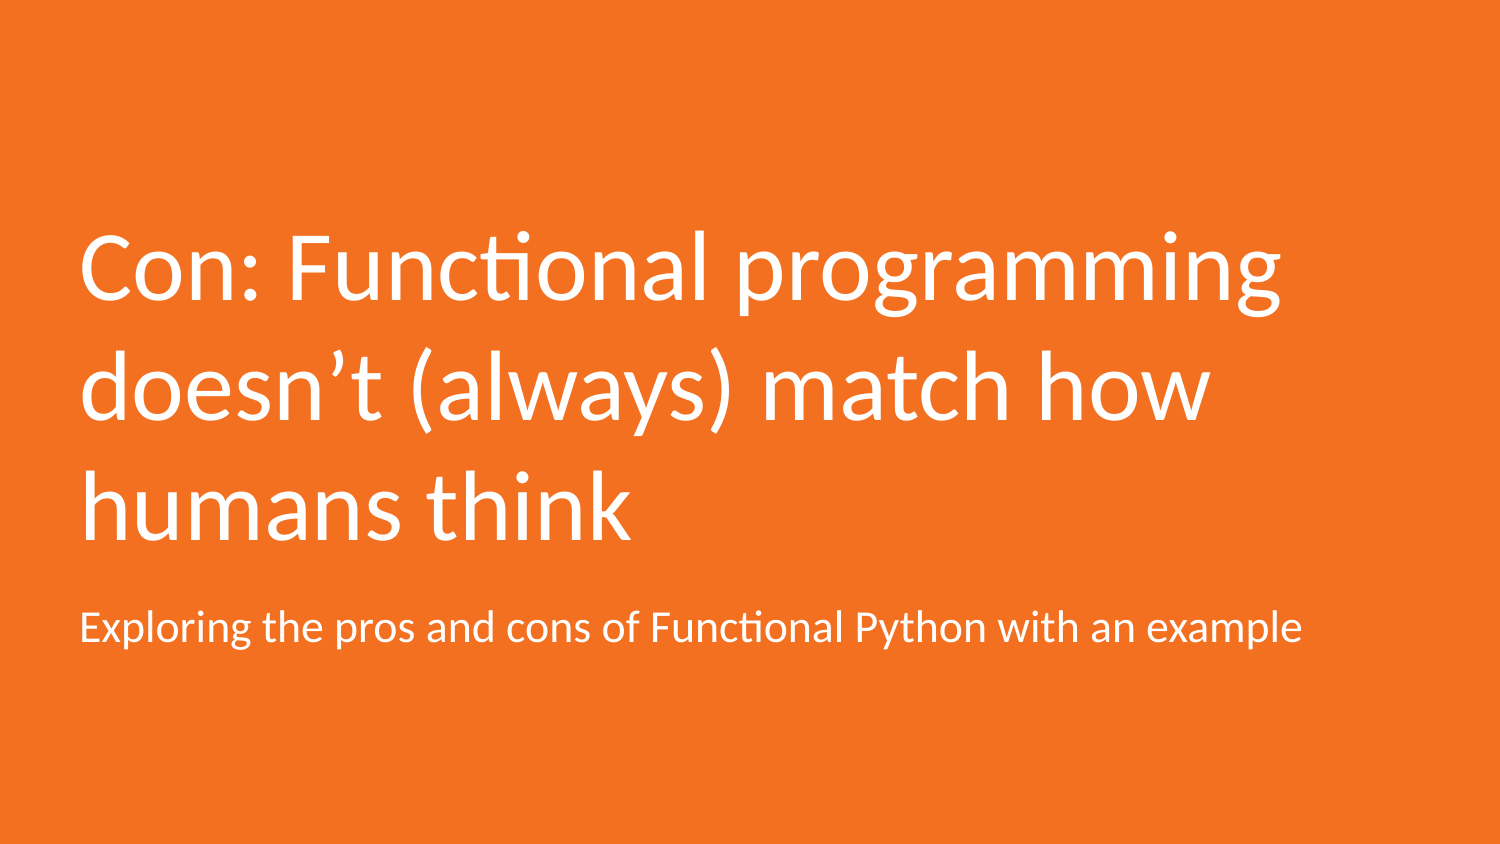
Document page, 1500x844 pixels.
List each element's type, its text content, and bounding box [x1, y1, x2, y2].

title Con: Functional programming doesn’t (always) match how humans think [64, 422, 1413, 576]
subtitle Exploring the pros and cons of Functional Python with an example [64, 581, 1413, 653]
